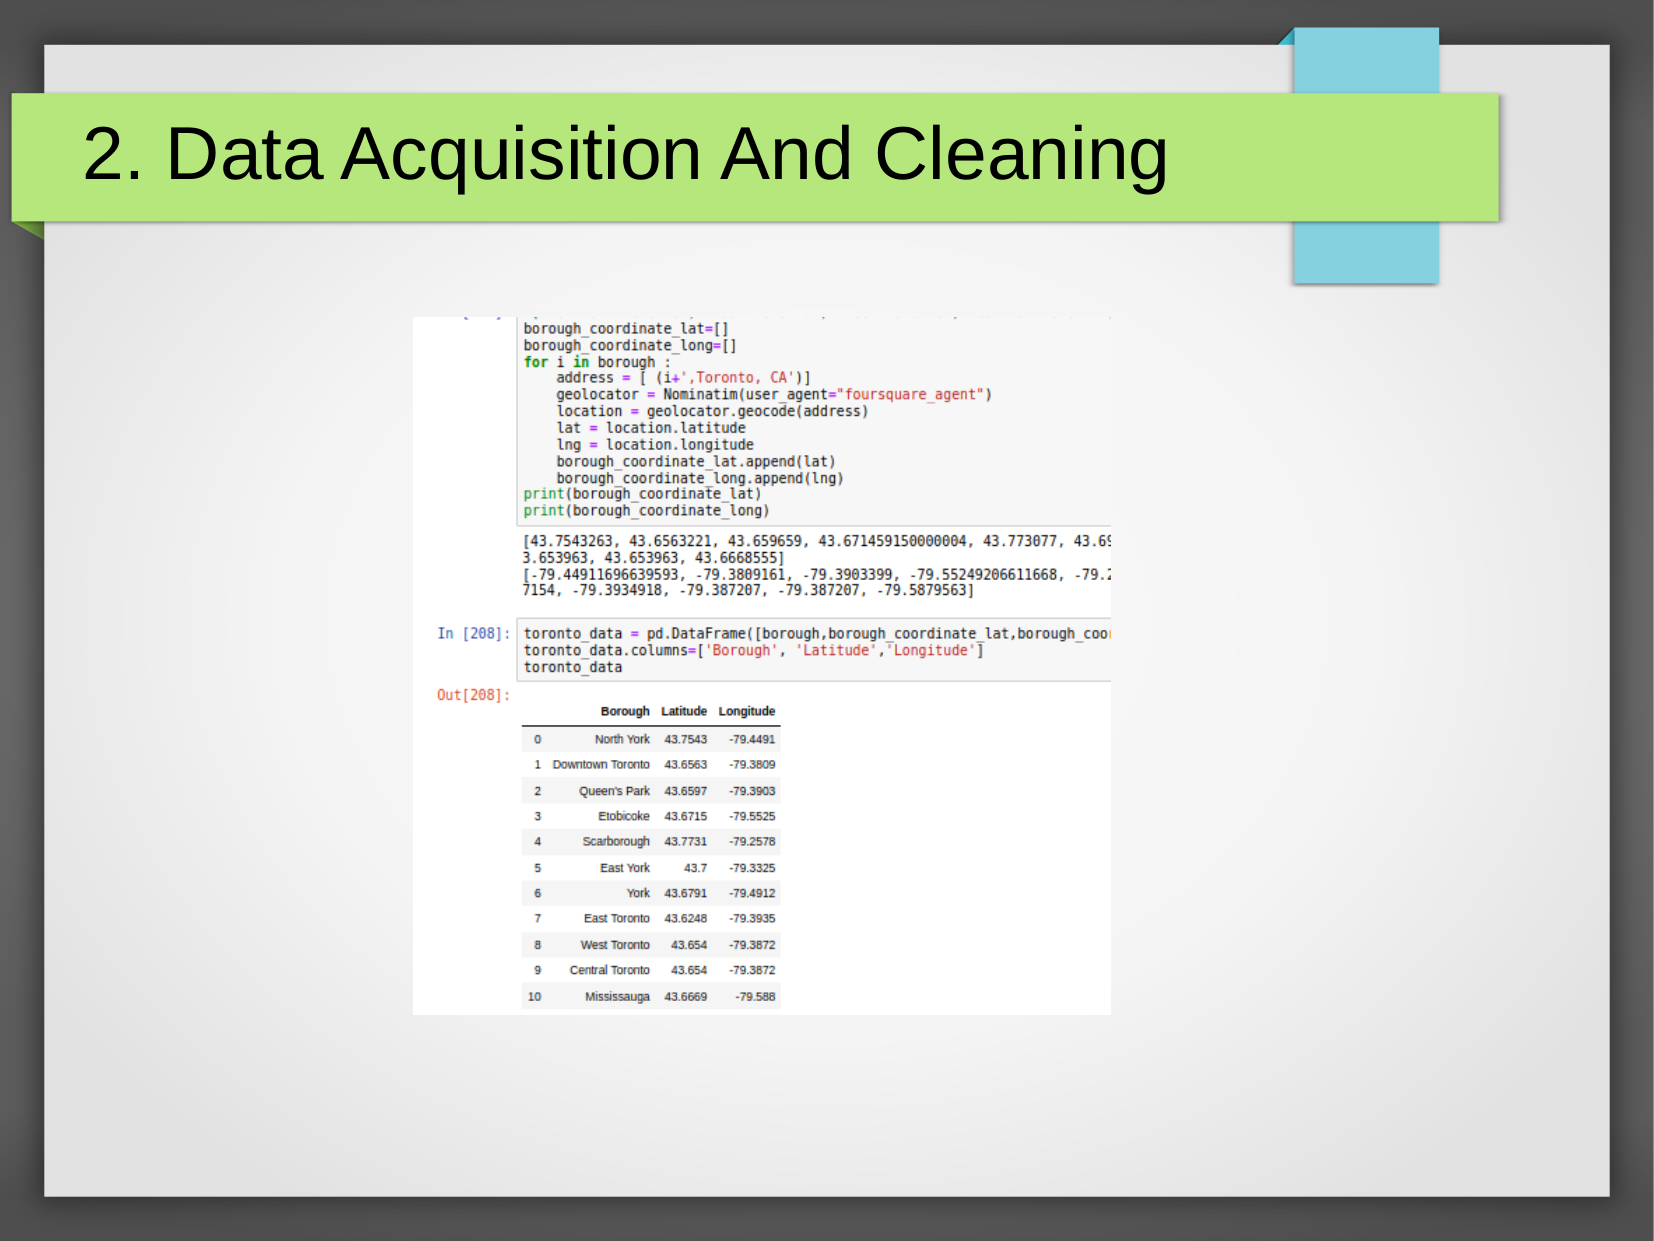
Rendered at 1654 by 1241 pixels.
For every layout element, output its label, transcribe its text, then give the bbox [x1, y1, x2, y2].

picture [0, 0, 1654, 1241]
title 2. Data Acquisition And Cleaning [82, 94, 1264, 213]
